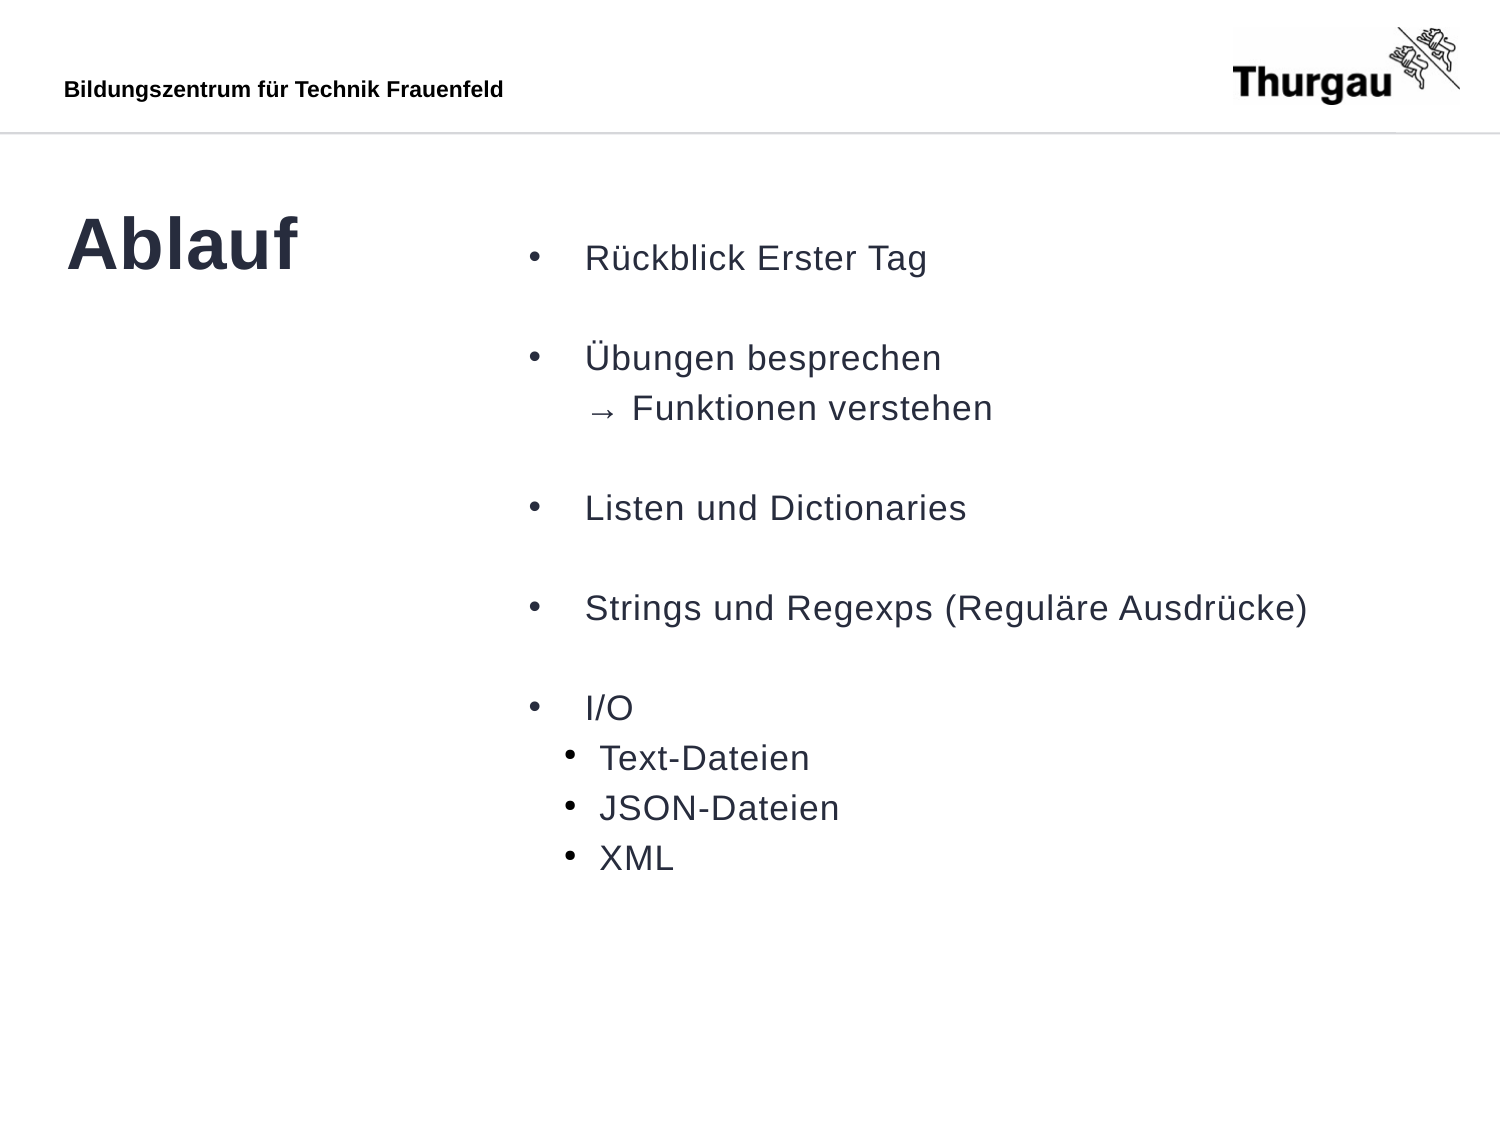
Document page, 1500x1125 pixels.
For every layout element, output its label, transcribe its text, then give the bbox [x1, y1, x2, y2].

text_box Bildungszentrum für Technik Frauenfeld [48, 65, 667, 115]
text_box Rückblick Erster Tag Übungen besprechen → Funktionen verstehen Listen und Dictionaries Strings und Regexps (Reguläre Ausdrücke) I/O Text-Dateien JSON-Dateien XML [513, 219, 1435, 1042]
picture [1233, 27, 1460, 105]
text_box Ablauf [51, 208, 422, 587]
